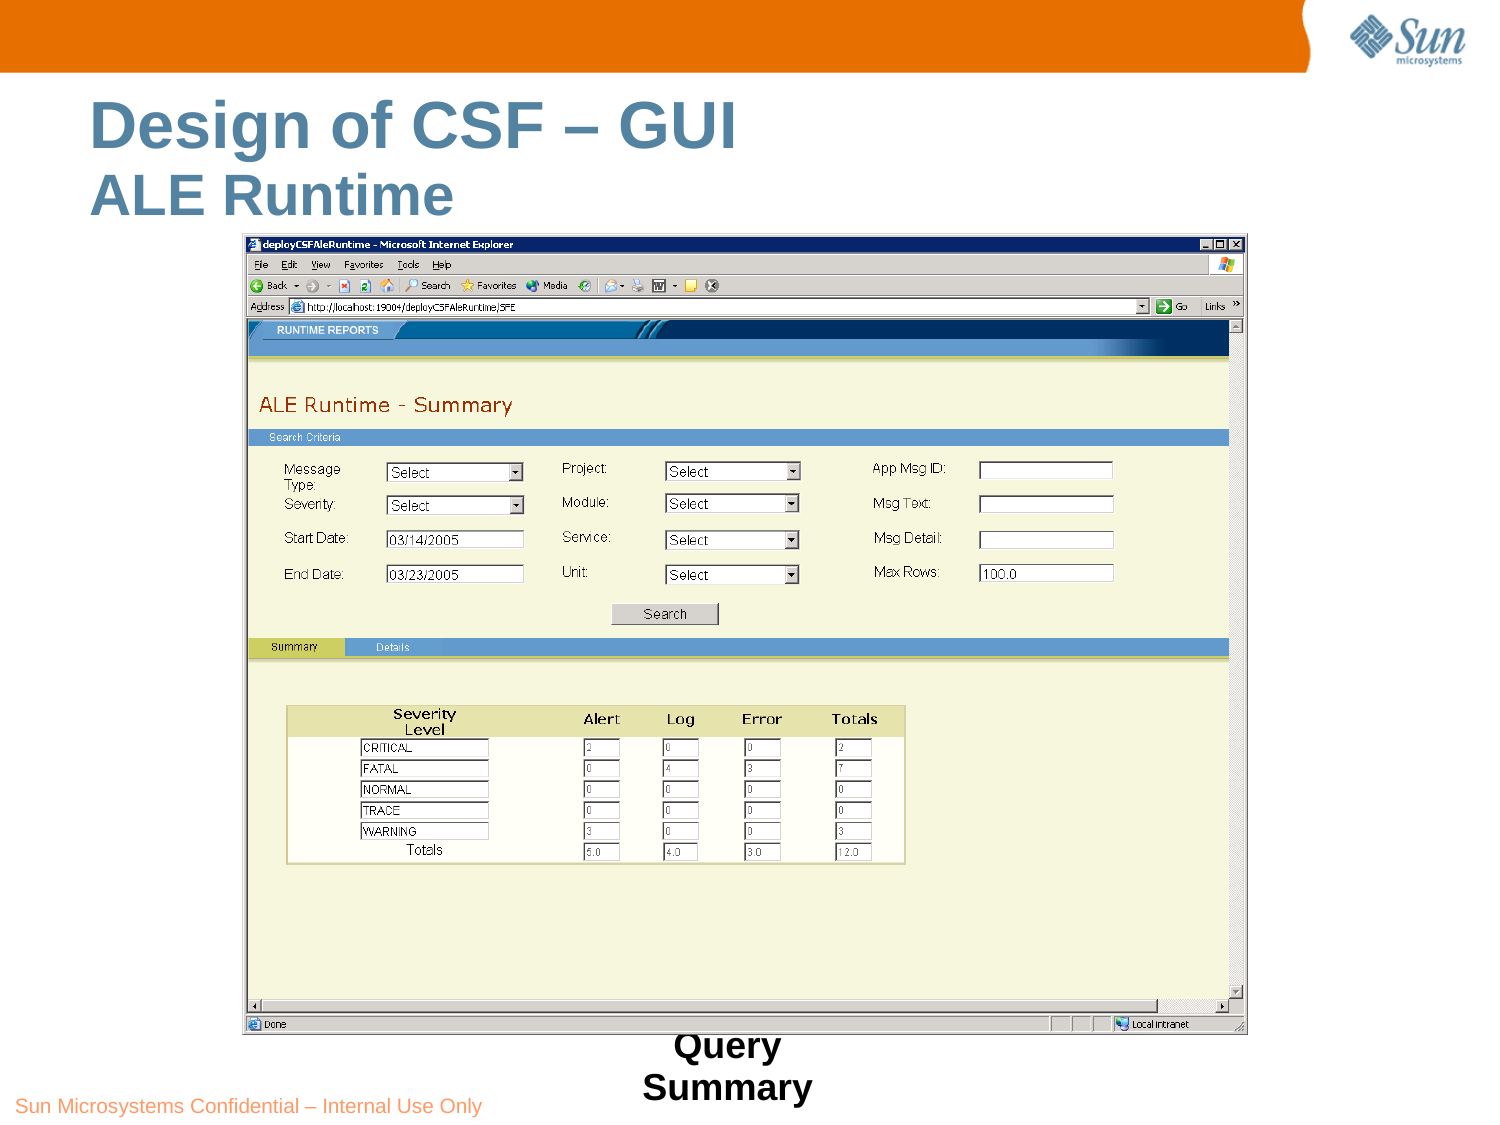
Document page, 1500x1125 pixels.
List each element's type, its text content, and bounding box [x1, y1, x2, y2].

picture [242, 233, 1248, 1035]
title Design of CSF – GUI ALE Runtime [75, 79, 1426, 237]
picture [0, 0, 1500, 75]
text_box Query Summary [567, 1035, 888, 1097]
